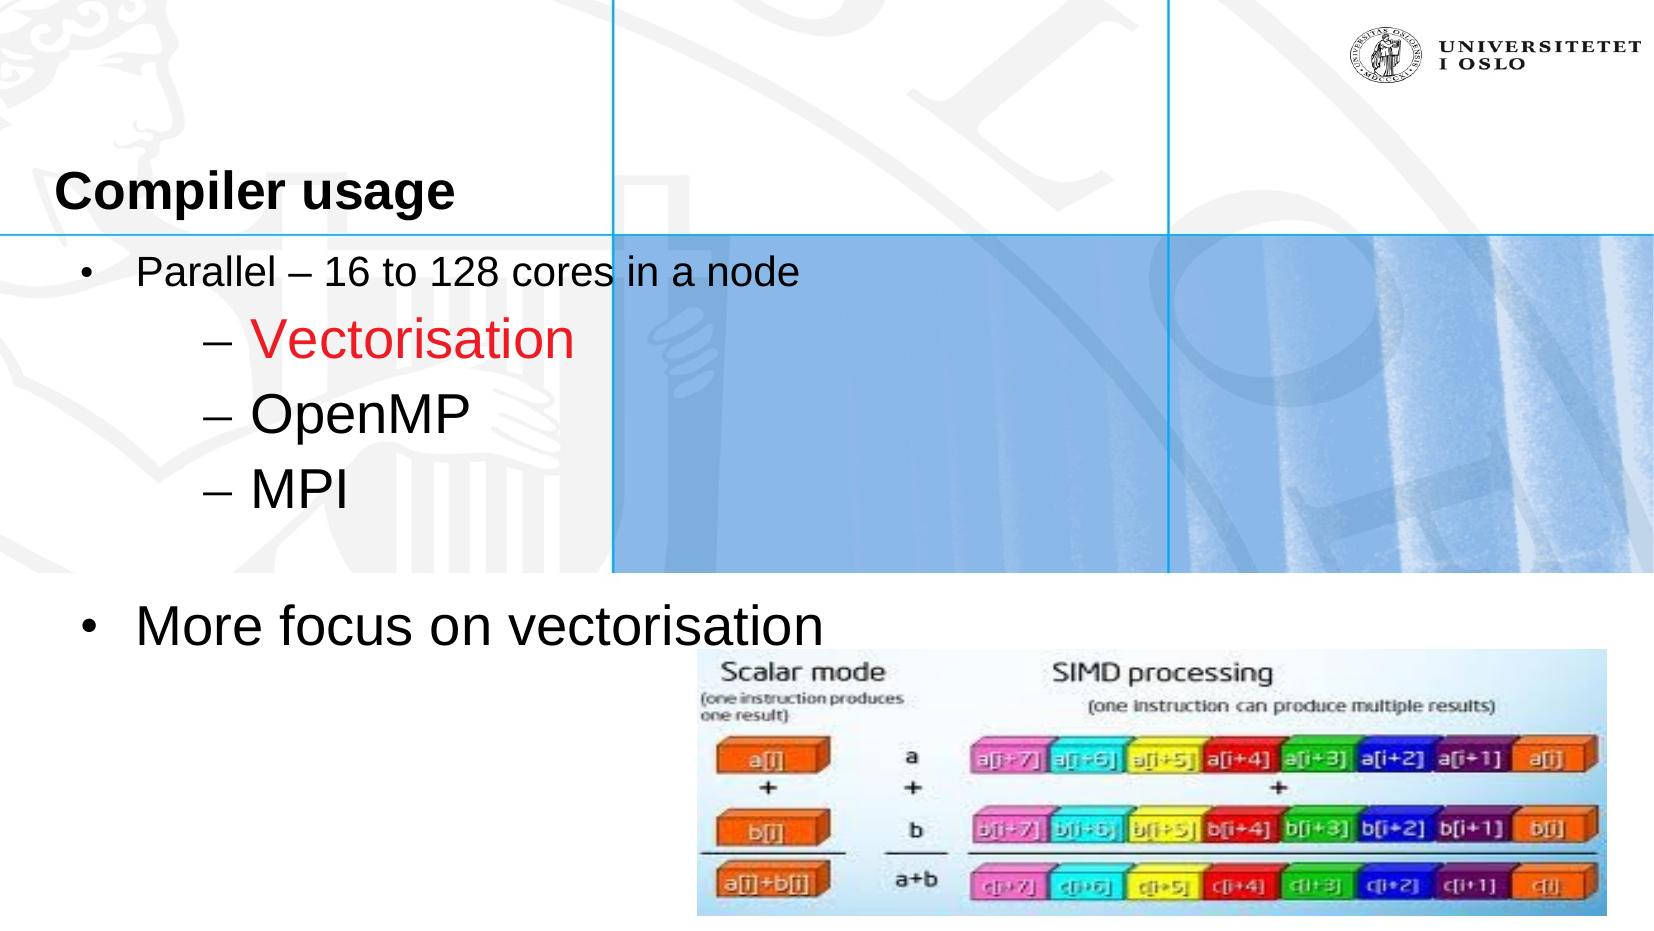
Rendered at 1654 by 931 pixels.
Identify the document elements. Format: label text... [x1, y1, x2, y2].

title Compiler usage [54, 107, 1447, 276]
picture [0, 0, 1654, 931]
list Parallel – 16 to 128 cores in a node Vectorisation OpenMP MPI More focus on vectorisation [37, 248, 1430, 788]
